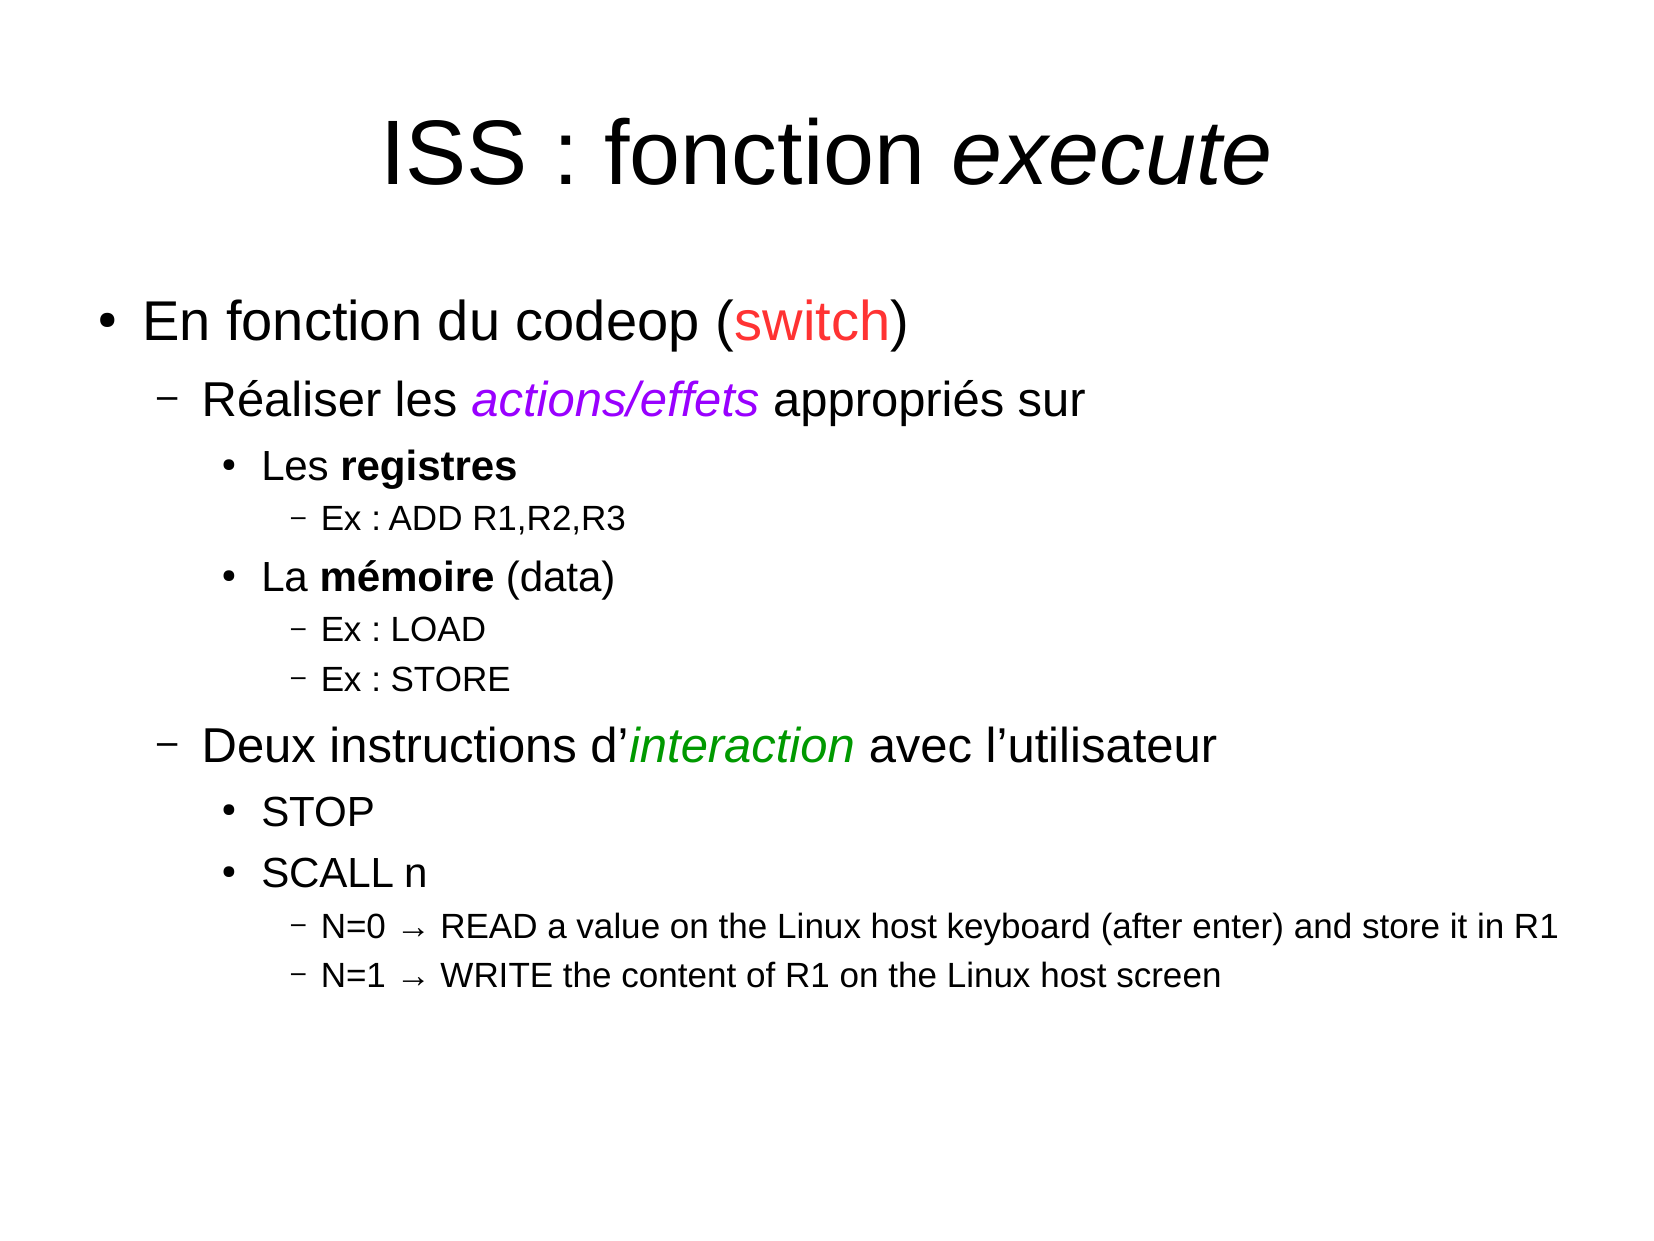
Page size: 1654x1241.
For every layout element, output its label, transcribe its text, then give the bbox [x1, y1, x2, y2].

list En fonction du codeop (switch) Réaliser les actions/effets appropriés sur Les registres Ex : ADD R1,R2,R3 La mémoire (data) Ex : LOAD Ex : STORE Deux instructions d’interaction avec l’utilisateur STOP SCALL n N=0 → READ a value on the Linux host keyboard (after enter) and store it in R1 N=1 → WRITE the content of R1 on the Linux host screen [82, 290, 1571, 1010]
title ISS : fonction execute [82, 49, 1571, 257]
